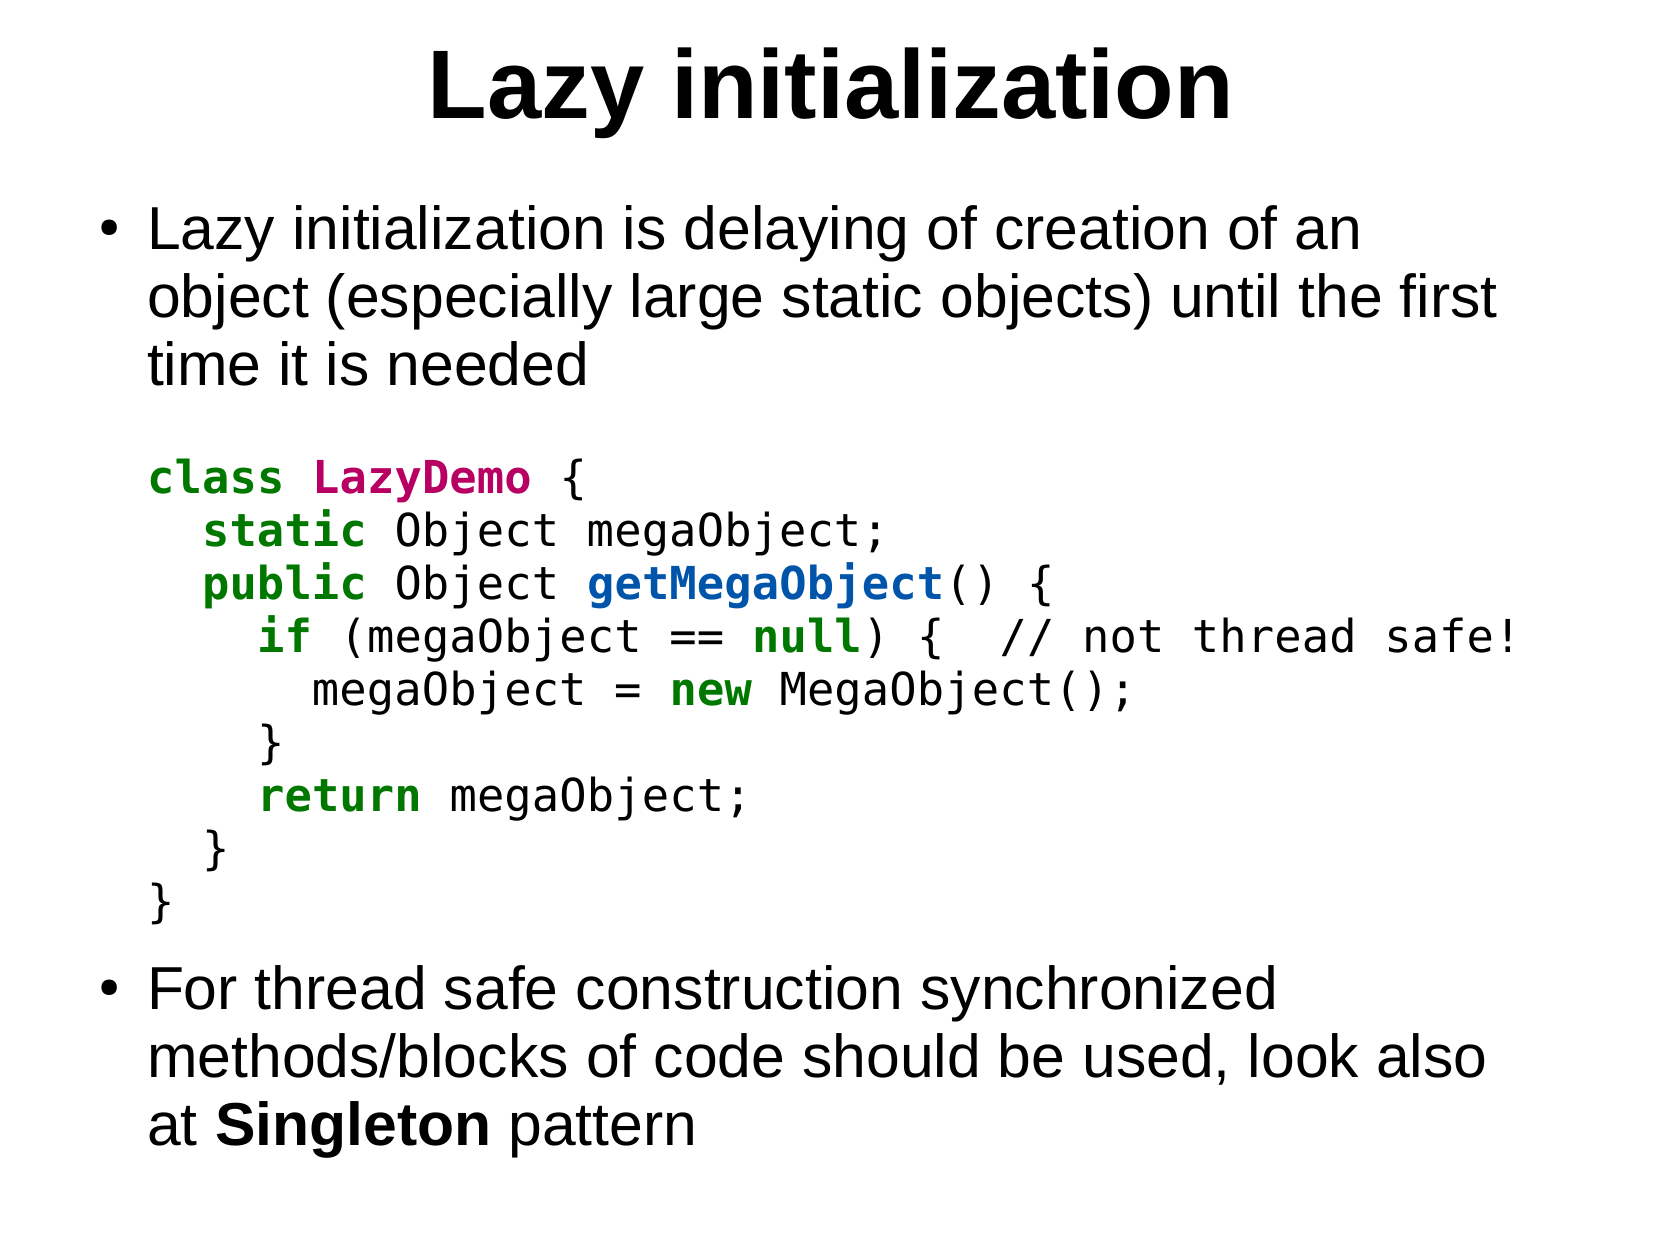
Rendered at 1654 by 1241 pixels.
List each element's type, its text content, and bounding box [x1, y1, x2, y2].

list Lazy initialization is delaying of creation of an object (especially large static objects) until the first time it is needed class LazyDemo { static Object megaObject; public Object getMegaObject() { if (megaObject == null) { // not thread safe! megaObject = new MegaObject(); } return megaObject; } } For thread safe construction synchronized methods/blocks of code should be used, look also at Singleton pattern [82, 195, 1538, 1171]
title Lazy initialization [86, 30, 1576, 140]
